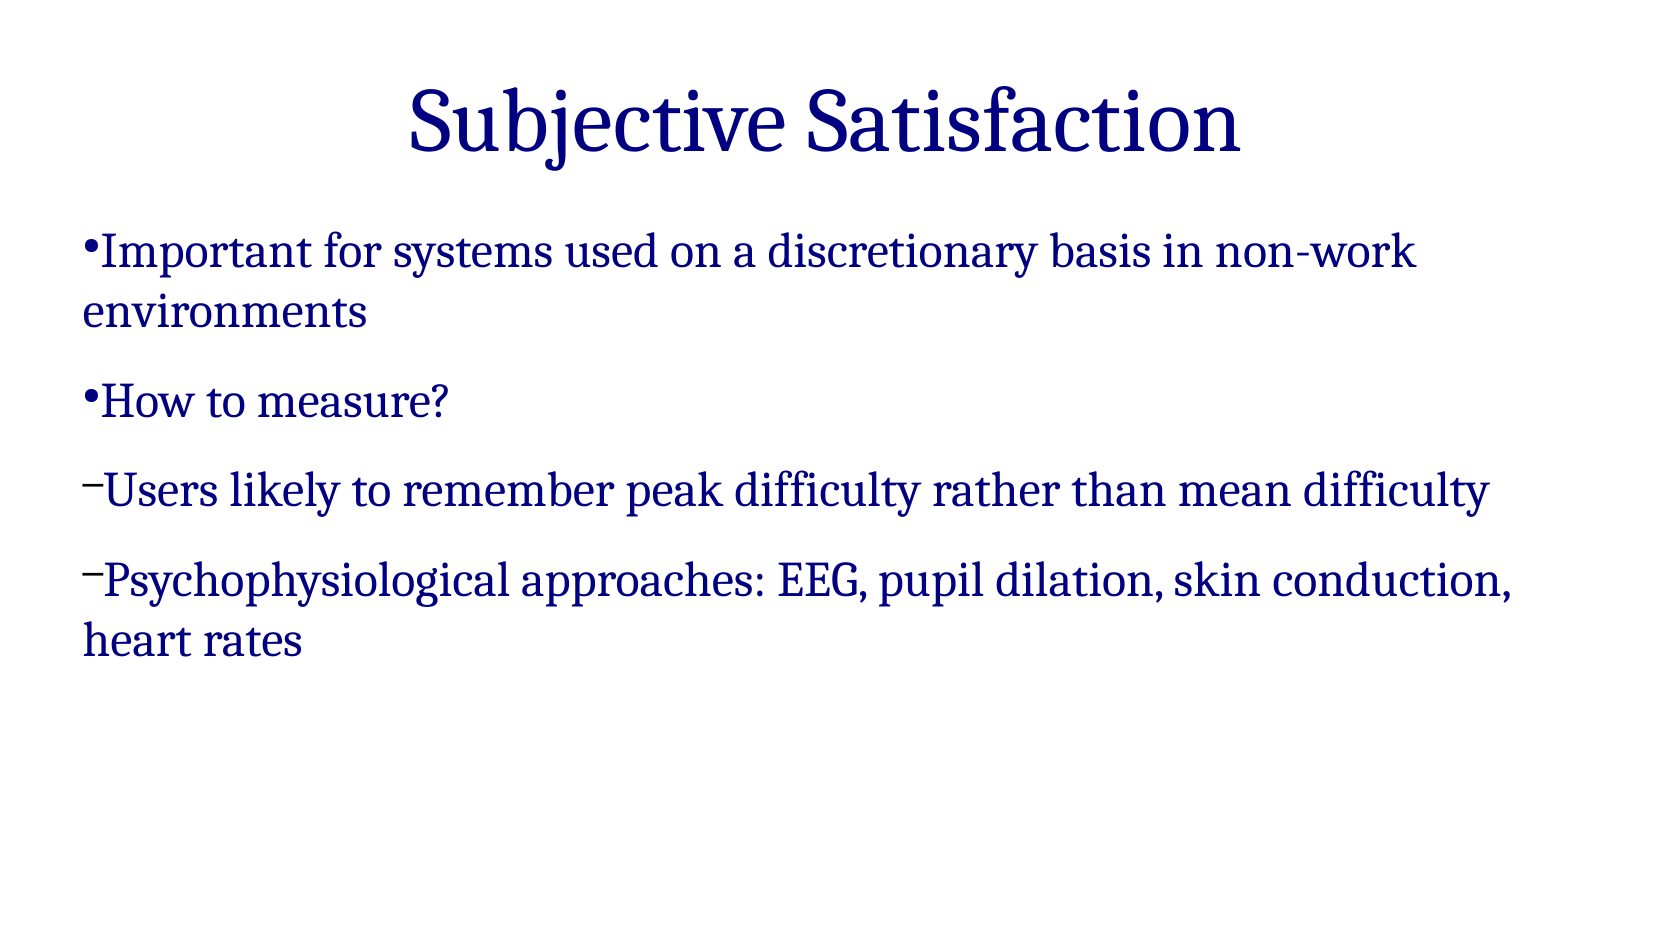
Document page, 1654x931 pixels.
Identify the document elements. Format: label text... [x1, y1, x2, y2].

title Subjective Satisfaction [82, 7, 1571, 217]
list Important for systems used on a discretionary basis in non-work environments How to measure? Users likely to remember peak difficulty rather than mean difficulty Psychophysiological approaches: EEG, pupil dilation, skin conduction, heart rates [82, 217, 1571, 863]
